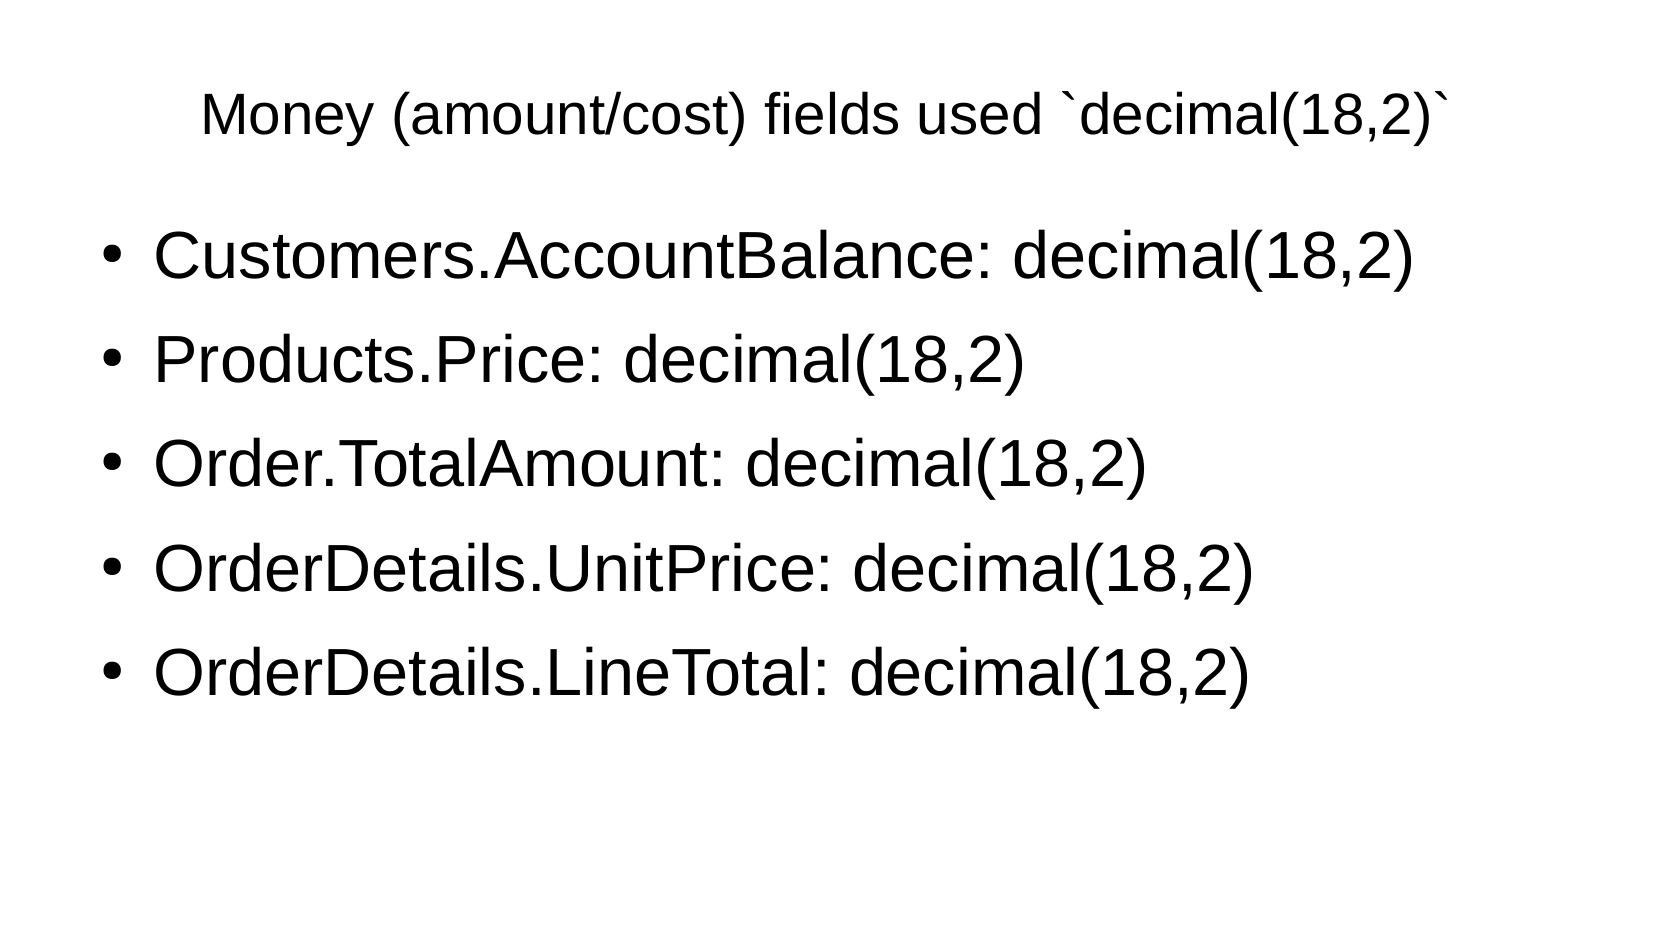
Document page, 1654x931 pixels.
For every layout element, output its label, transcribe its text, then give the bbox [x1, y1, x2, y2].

list Customers.AccountBalance: decimal(18,2) Products.Price: decimal(18,2) Order.TotalAmount: decimal(18,2) OrderDetails.UnitPrice: decimal(18,2) OrderDetails.LineTotal: decimal(18,2) [82, 217, 1571, 758]
title Money (amount/cost) fields used `decimal(18,2)` [82, 36, 1571, 193]
